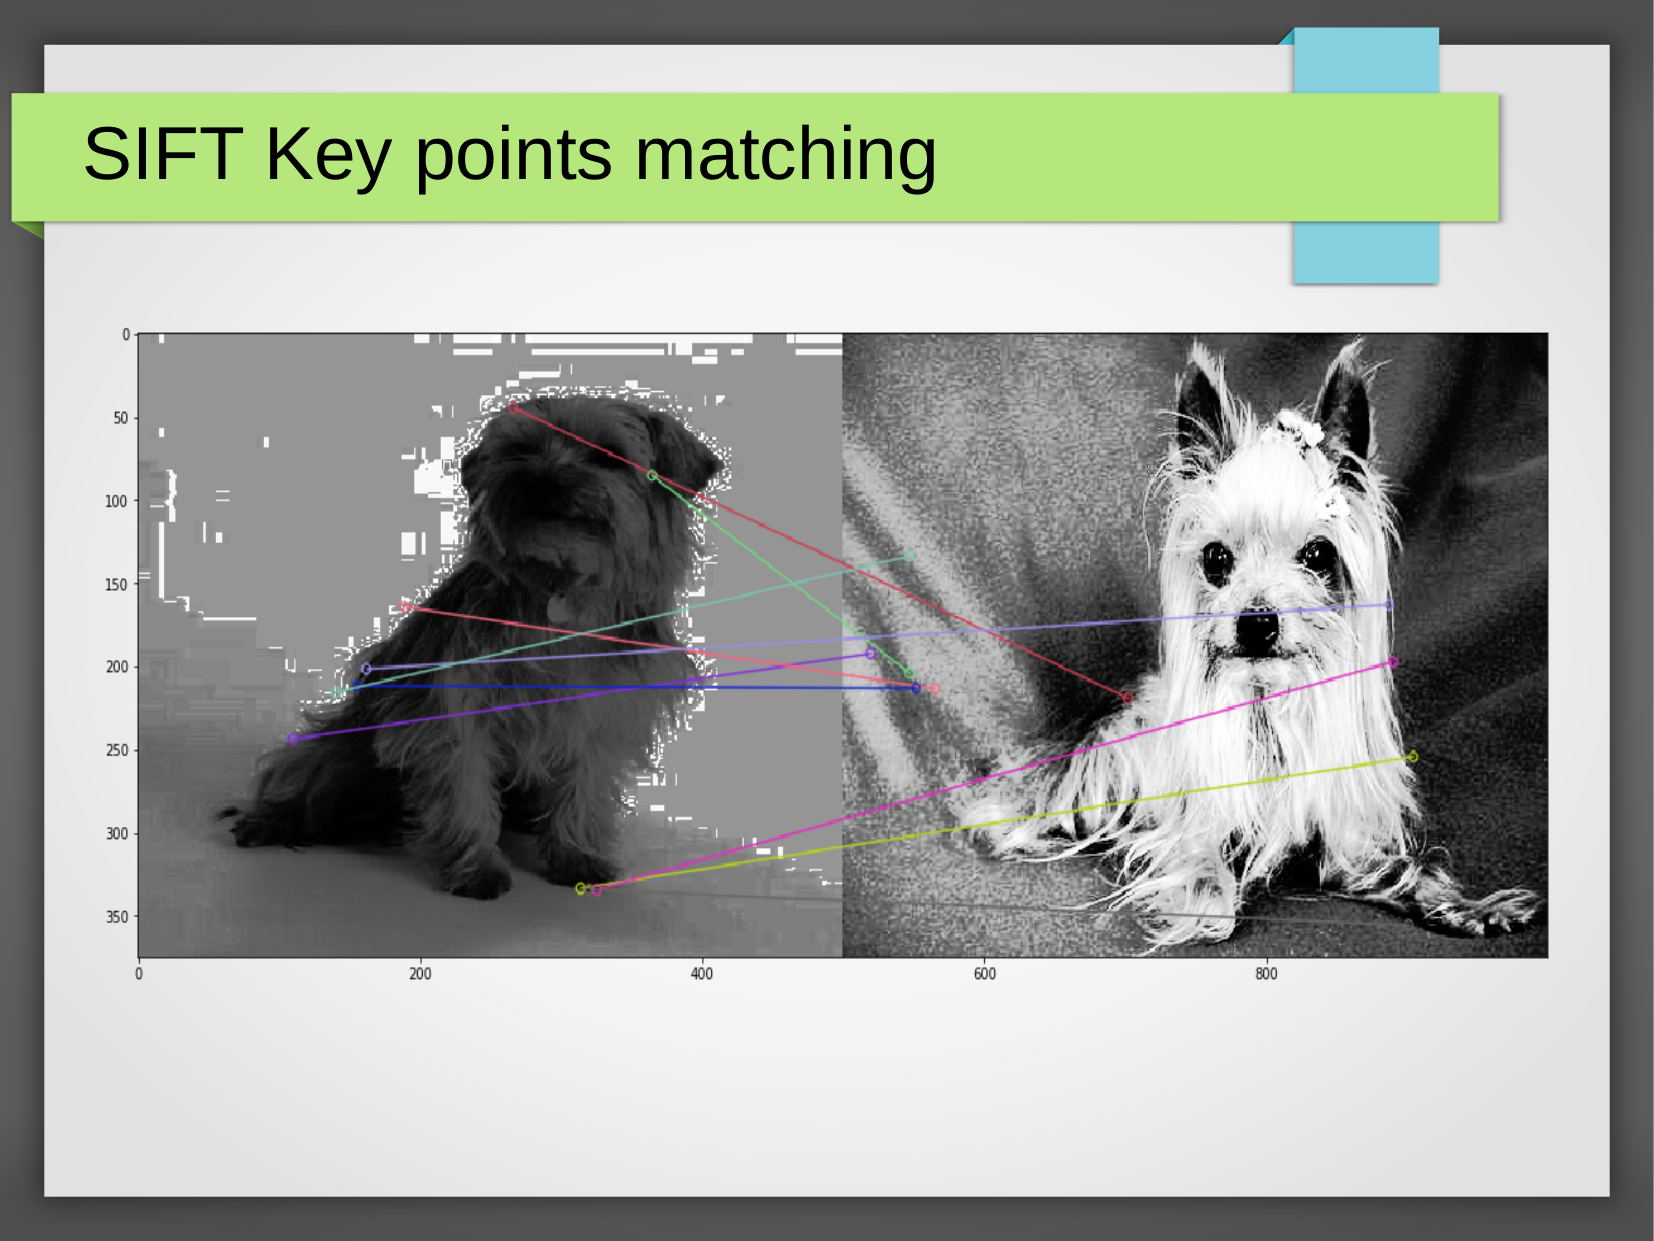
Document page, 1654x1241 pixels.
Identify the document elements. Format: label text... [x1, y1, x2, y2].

title SIFT Key points matching [82, 94, 1264, 213]
picture [0, 0, 1654, 1241]
